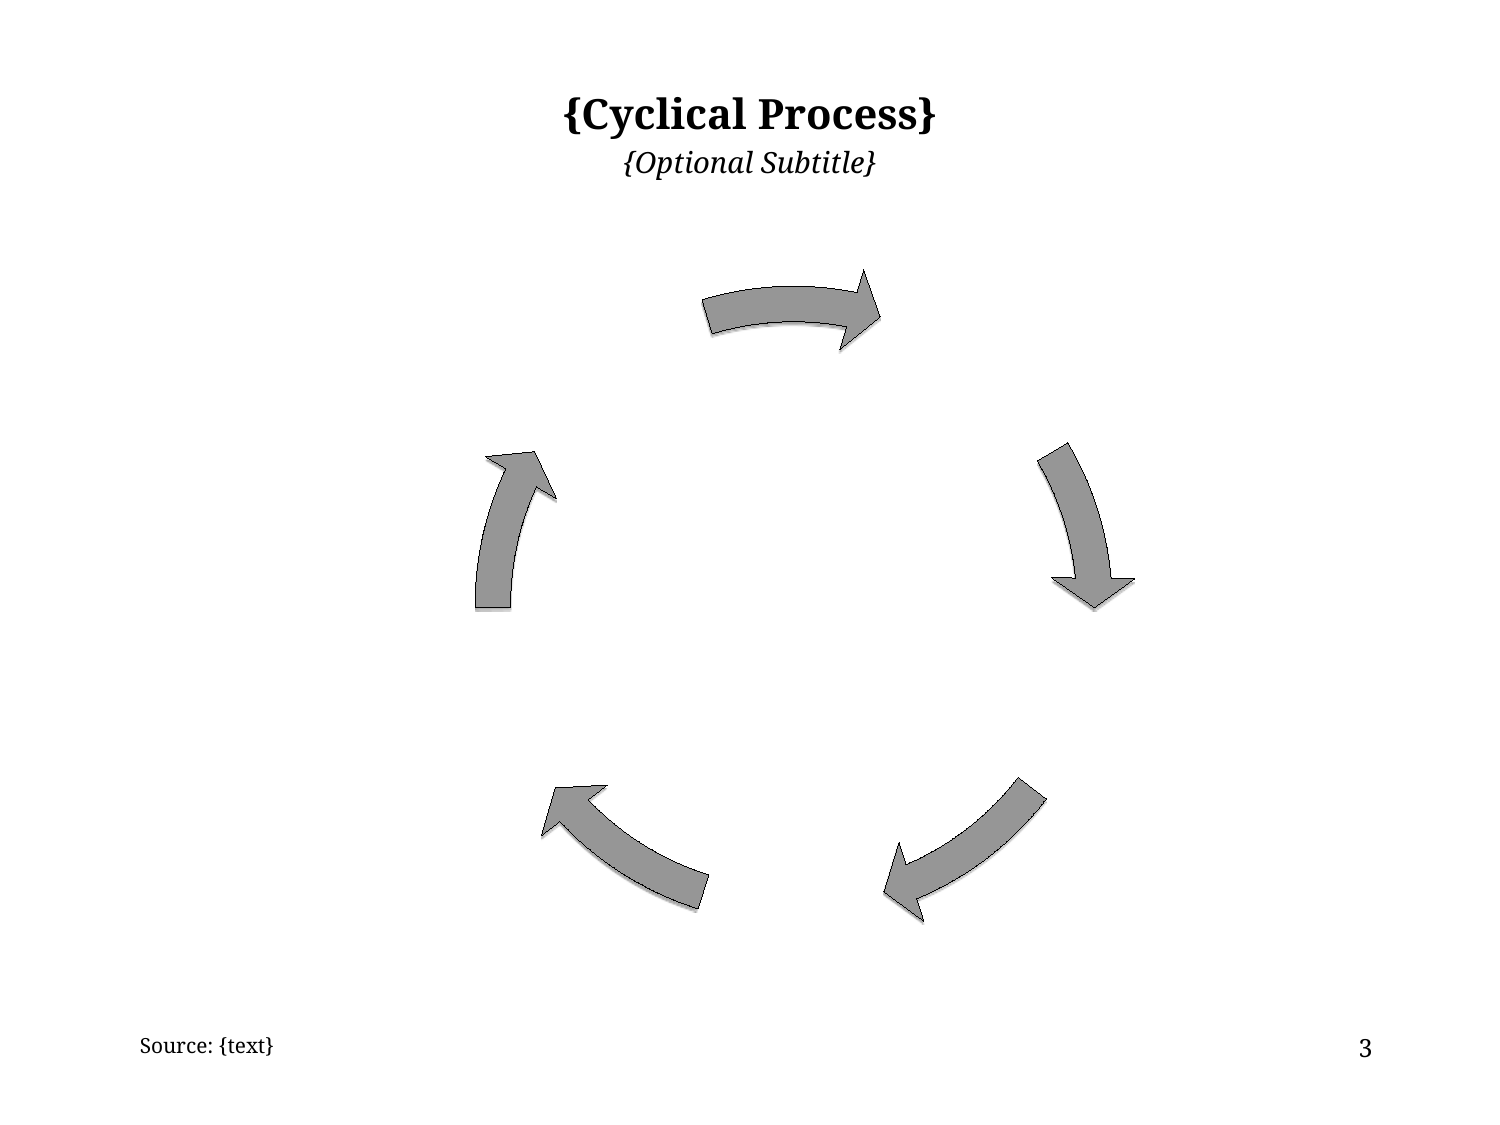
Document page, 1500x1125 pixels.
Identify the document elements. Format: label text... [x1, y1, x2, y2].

text_box {Optional Subtitle} [112, 137, 1388, 188]
text_box [883, 777, 1047, 922]
text_box [475, 451, 557, 608]
text_box Source: {text} [124, 1025, 1250, 1065]
slide_number <number> [1074, 1025, 1388, 1100]
text_box [1037, 442, 1135, 608]
text_box [541, 785, 709, 909]
text_box [702, 269, 881, 350]
title {Cyclical Process} [112, 75, 1388, 137]
